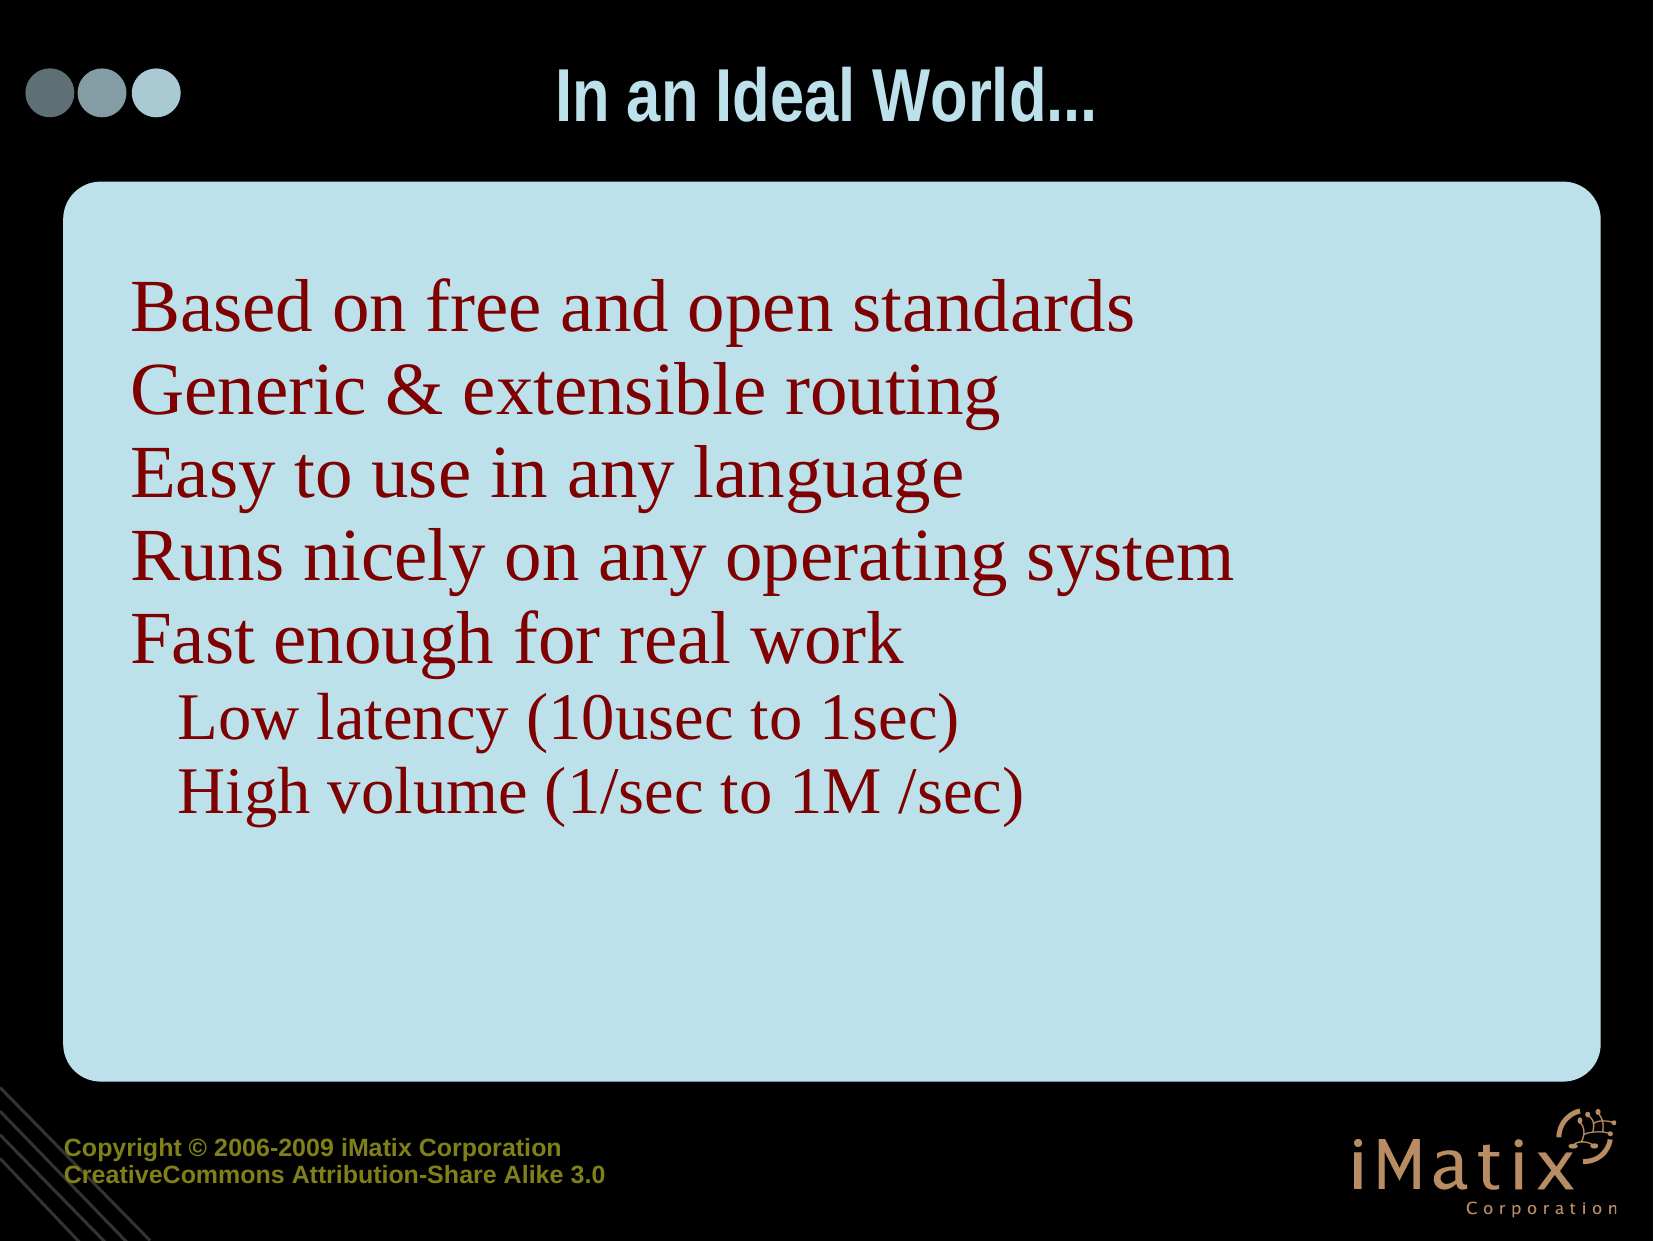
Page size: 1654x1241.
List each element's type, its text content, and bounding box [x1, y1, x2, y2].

picture [1354, 1108, 1617, 1219]
list Based on free and open standards Generic & extensible routing Easy to use in any language Runs nicely on any operating system Fast enough for real work Low latency (10usec to 1sec) High volume (1/sec to 1M /sec) [118, 264, 1509, 1010]
title In an Ideal World... [0, 0, 1653, 188]
